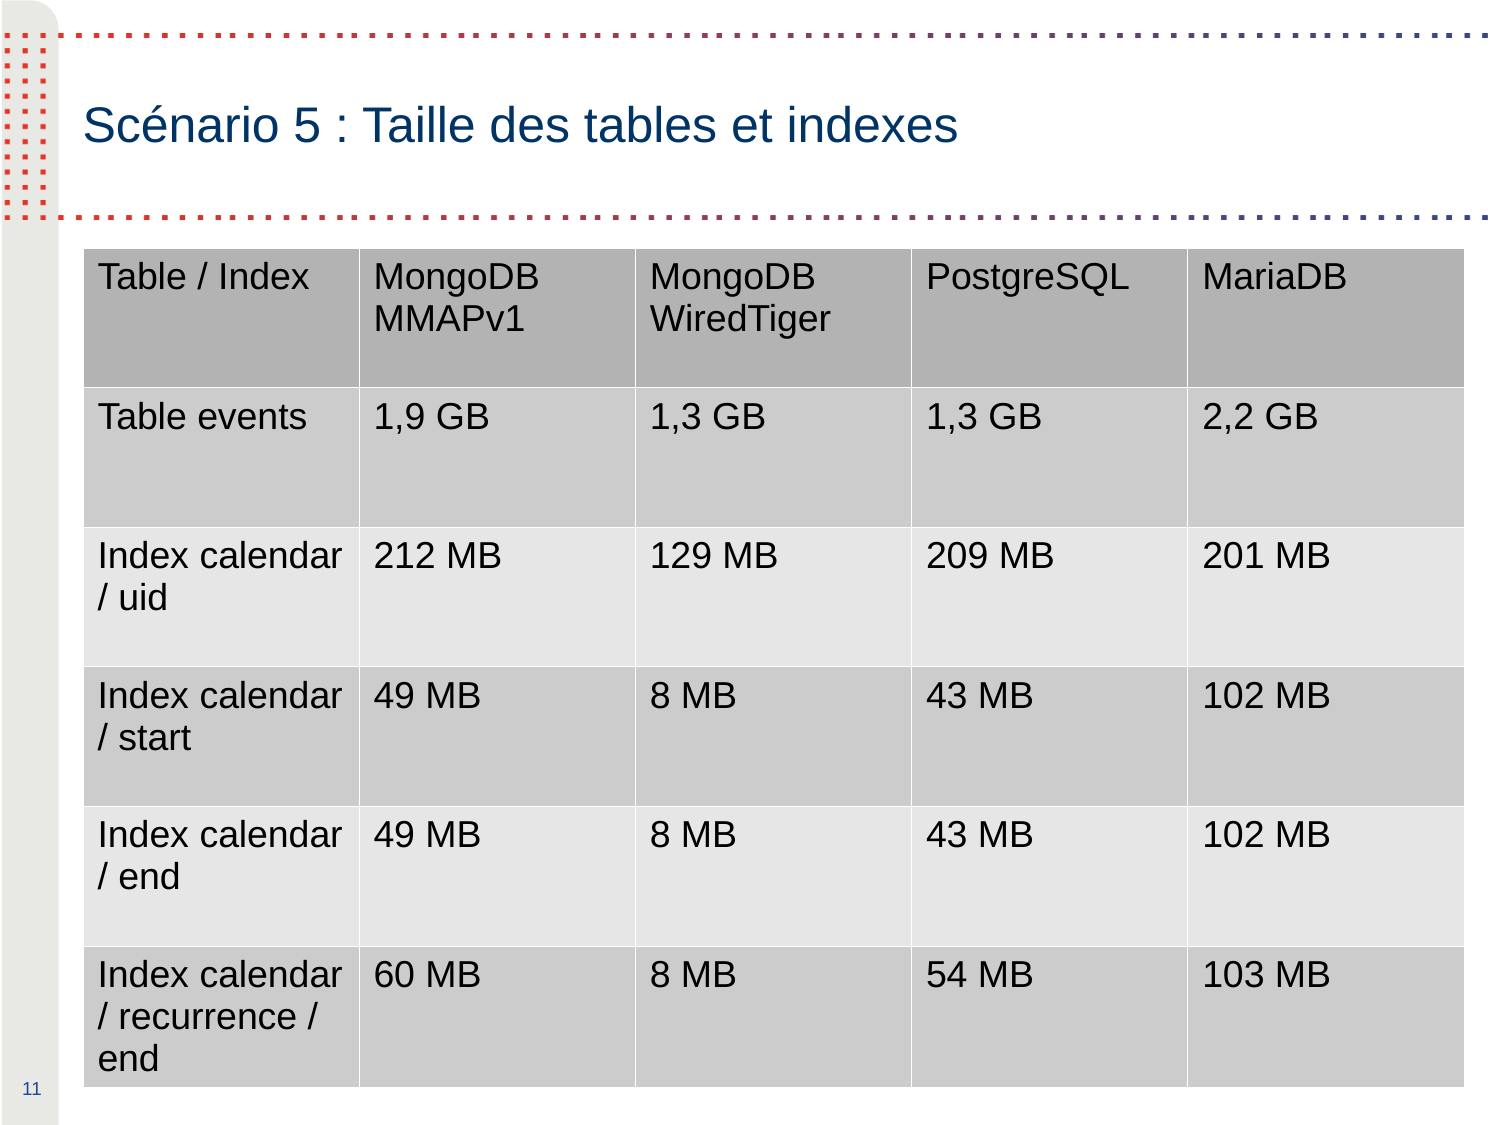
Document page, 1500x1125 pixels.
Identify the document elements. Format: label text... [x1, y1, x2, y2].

table_header MongoDB WiredTiger [636, 249, 911, 387]
table_cell 129 MB [636, 528, 911, 666]
table_cell 1,3 GB [636, 388, 911, 527]
table_cell 43 MB [912, 667, 1187, 806]
table_cell 8 MB [636, 807, 911, 946]
table_cell Index calendar / end [84, 807, 359, 946]
table_cell 54 MB [912, 947, 1187, 1087]
title Scénario 5 : Taille des tables et indexes [82, 50, 1465, 200]
table_cell 102 MB [1188, 807, 1464, 946]
table_cell 43 MB [912, 807, 1187, 946]
table_cell 2,2 GB [1188, 388, 1464, 527]
table_cell Index calendar / uid [84, 528, 359, 666]
table_cell 209 MB [912, 528, 1187, 666]
table_cell 49 MB [360, 667, 635, 806]
table_cell Index calendar / recurrence / end [84, 947, 359, 1087]
table_header MariaDB [1188, 249, 1464, 387]
table_cell 49 MB [360, 807, 635, 946]
table_cell 8 MB [636, 667, 911, 806]
table_cell Index calendar / start [84, 667, 359, 806]
table_cell 8 MB [636, 947, 911, 1087]
table_header PostgreSQL [912, 249, 1187, 387]
picture [0, 33, 1500, 220]
table_header MongoDB MMAPv1 [360, 249, 635, 387]
table_header Table / Index [84, 249, 359, 387]
table_cell 60 MB [360, 947, 635, 1087]
table_cell 1,9 GB [360, 388, 635, 527]
table_cell 102 MB [1188, 667, 1464, 806]
table_cell 1,3 GB [912, 388, 1187, 527]
table_cell 212 MB [360, 528, 635, 666]
table_cell 201 MB [1188, 528, 1464, 666]
table_cell Table events [84, 388, 359, 527]
table_cell 103 MB [1188, 947, 1464, 1087]
